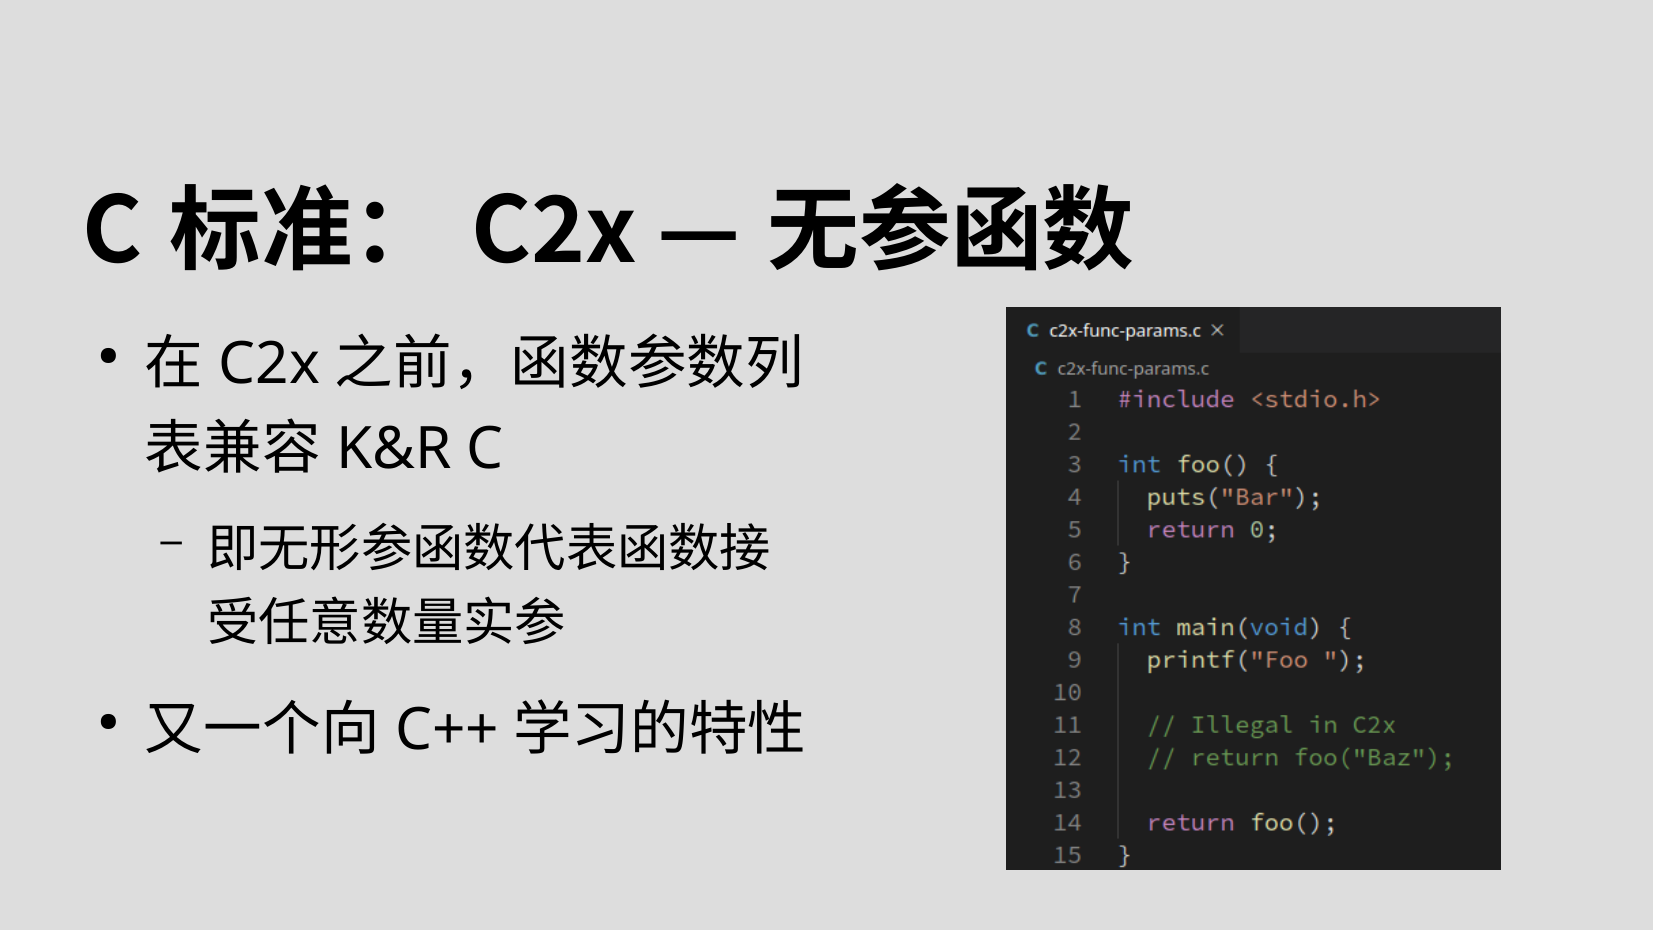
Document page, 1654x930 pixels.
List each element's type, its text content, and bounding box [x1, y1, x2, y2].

title C标准：C2x —无参函数 [82, 144, 1571, 301]
list 在C2x之前，函数参数列表兼容K&R C 即无形参函数代表函数接受任意数量实参 又一个向C++学习的特性 [82, 315, 809, 855]
picture [1006, 307, 1501, 871]
